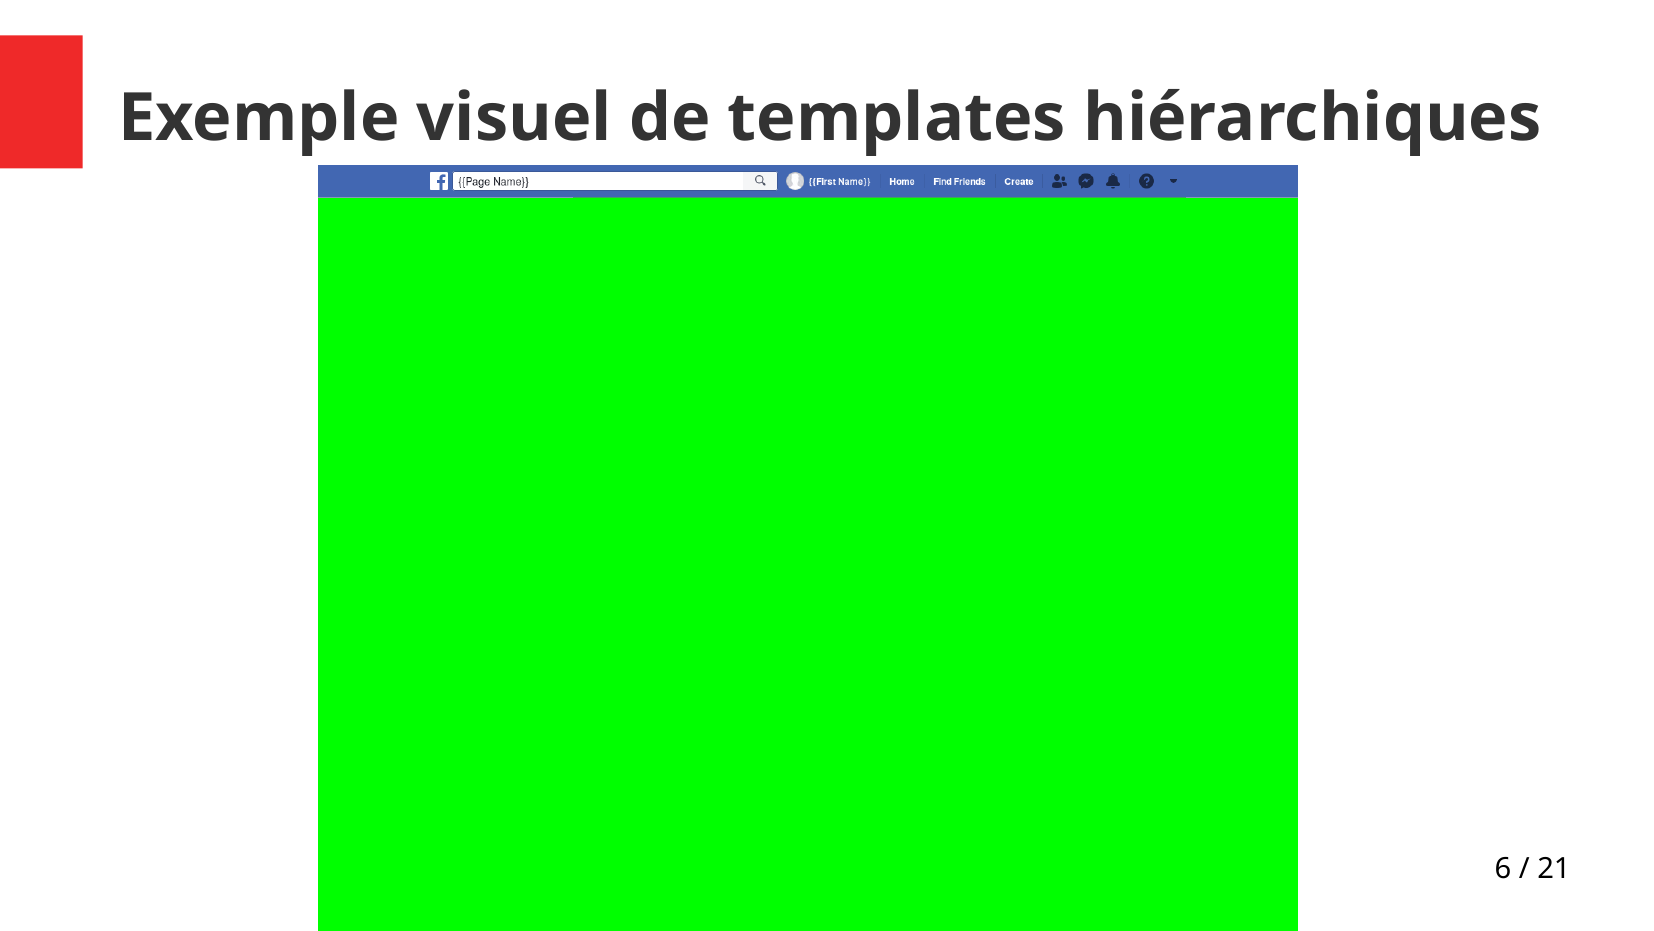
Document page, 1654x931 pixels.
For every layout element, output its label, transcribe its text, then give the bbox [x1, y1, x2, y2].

picture [318, 165, 1298, 931]
title Exemple visuel de templates hiérarchiques [118, 37, 1571, 193]
